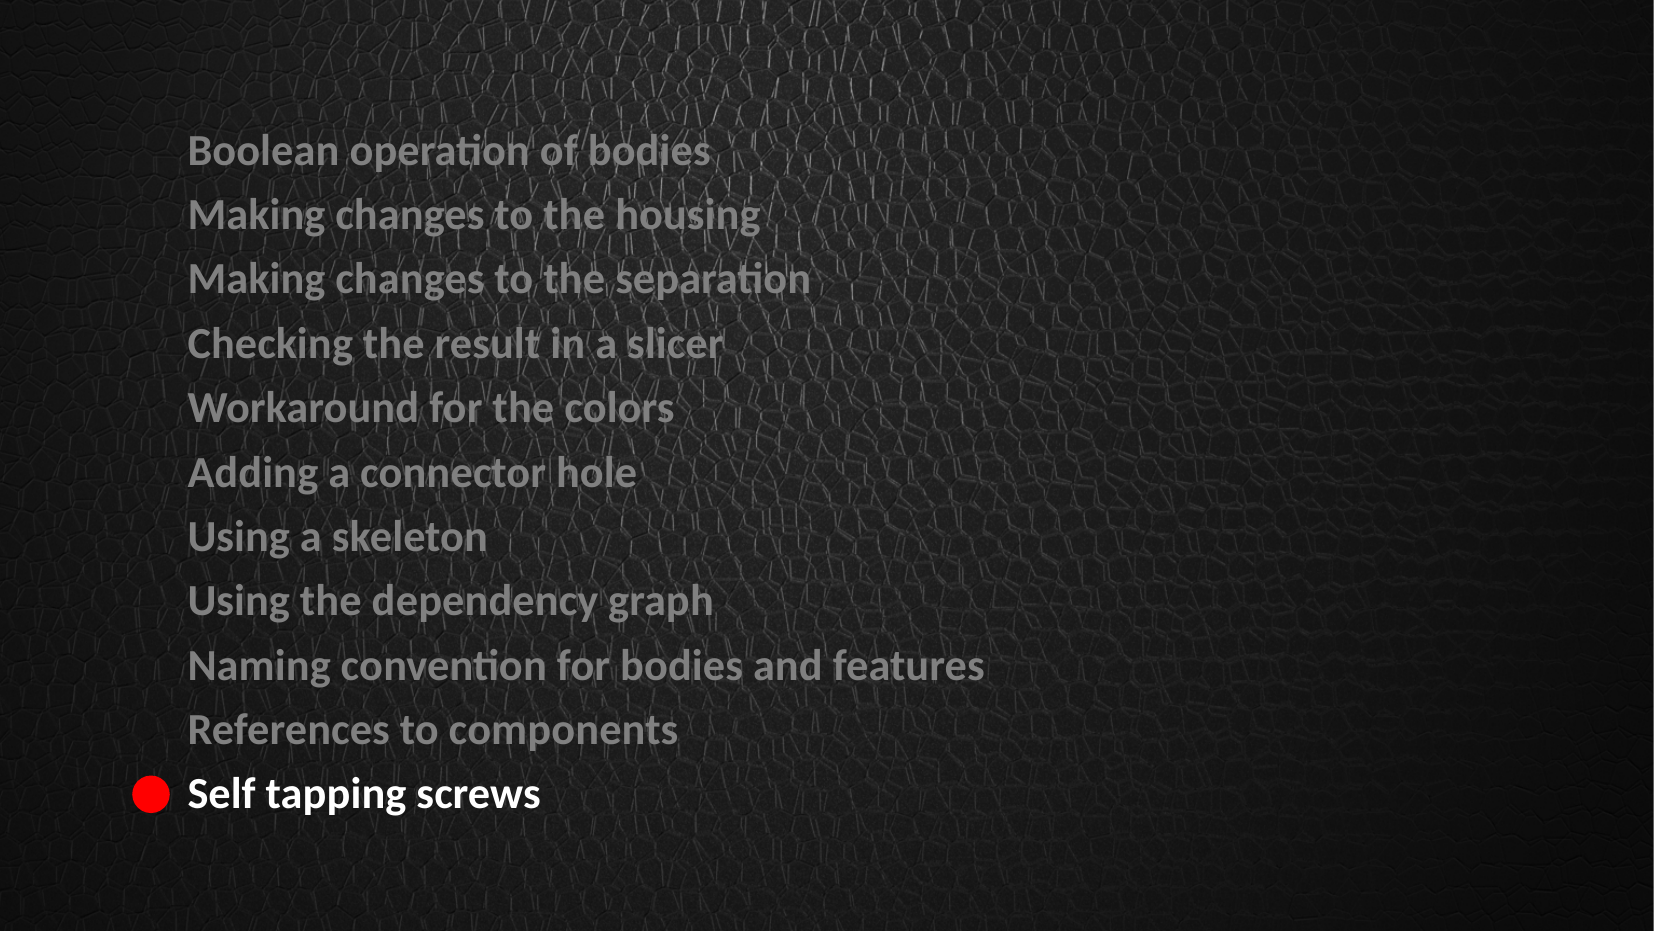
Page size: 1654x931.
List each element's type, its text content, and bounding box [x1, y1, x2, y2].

picture [0, 0, 1654, 931]
list Boolean operation of bodies Making changes to the housing Making changes to the separation Checking the result in a slicer Workaround for the colors Adding a connector hole Using a skeleton Using the dependency graph Naming convention for bodies and features References to components Self tapping screws [187, 131, 1576, 826]
text_box [132, 775, 170, 814]
